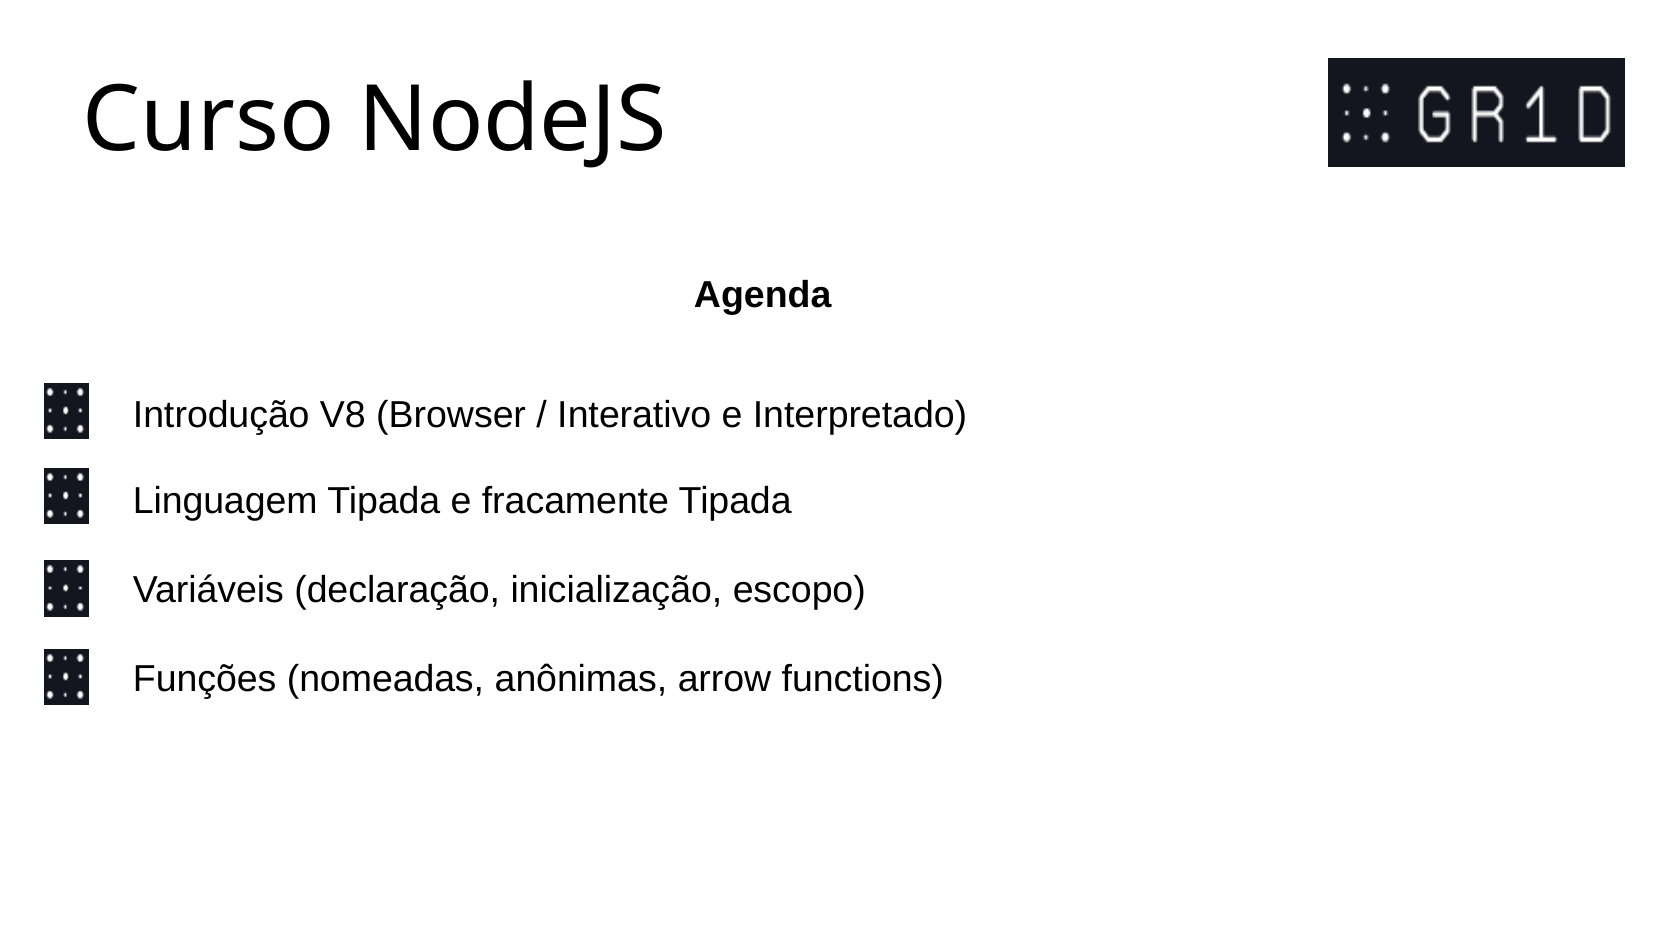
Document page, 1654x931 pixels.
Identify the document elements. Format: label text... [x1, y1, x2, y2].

text_box Linguagem Tipada e fracamente Tipada [118, 472, 1625, 530]
text_box Agenda [679, 265, 857, 386]
text_box Funções (nomeadas, anônimas, arrow functions) [118, 649, 1625, 707]
picture [44, 560, 89, 617]
text_box Variáveis (declaração, inicialização, escopo) [118, 561, 1625, 618]
picture [44, 649, 89, 705]
text_box Introdução V8 (Browser / Interativo e Interpretado) [118, 386, 1625, 443]
picture [1328, 58, 1625, 167]
title Curso NodeJS [82, 37, 1571, 193]
picture [44, 468, 89, 524]
picture [44, 383, 89, 439]
